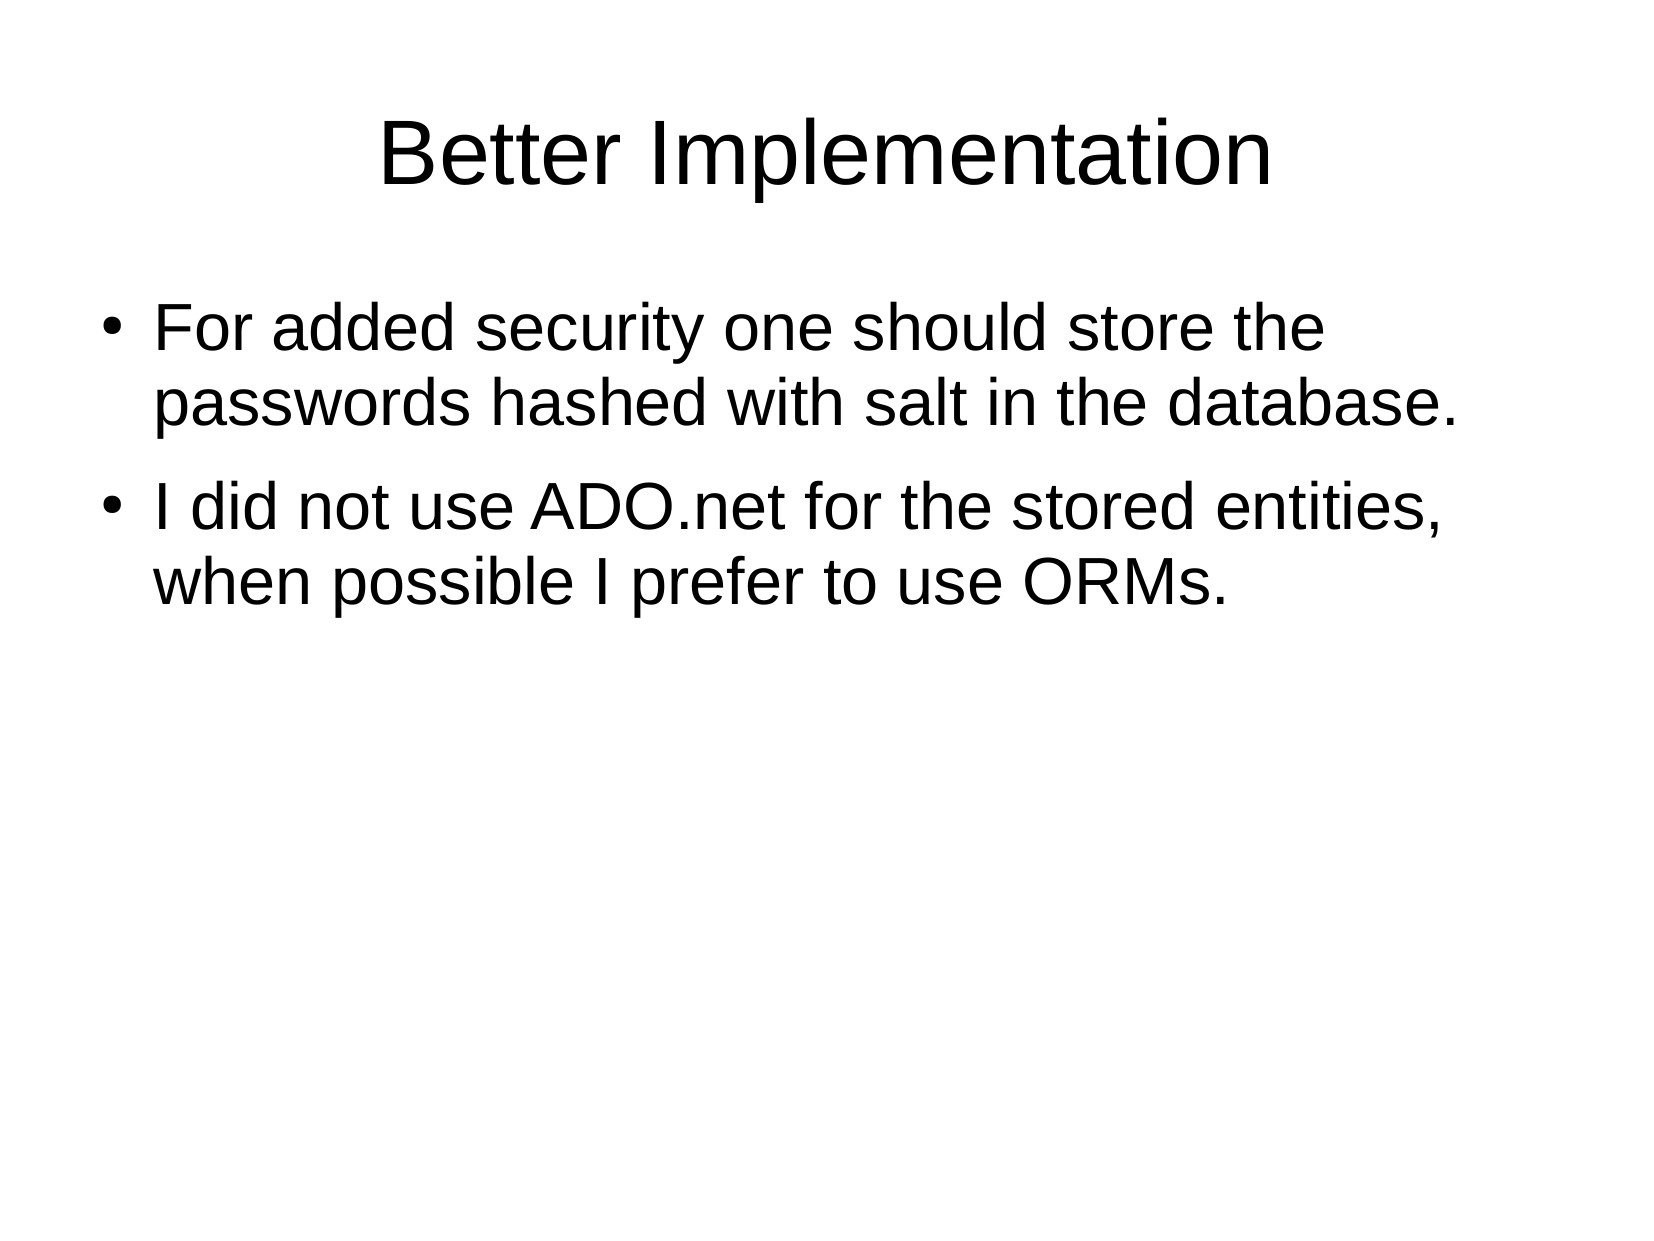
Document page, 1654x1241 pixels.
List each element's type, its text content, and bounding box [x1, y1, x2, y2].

list For added security one should store the passwords hashed with salt in the database. I did not use ADO.net for the stored entities, when possible I prefer to use ORMs. [82, 290, 1571, 1010]
title Better Implementation [82, 49, 1571, 257]
